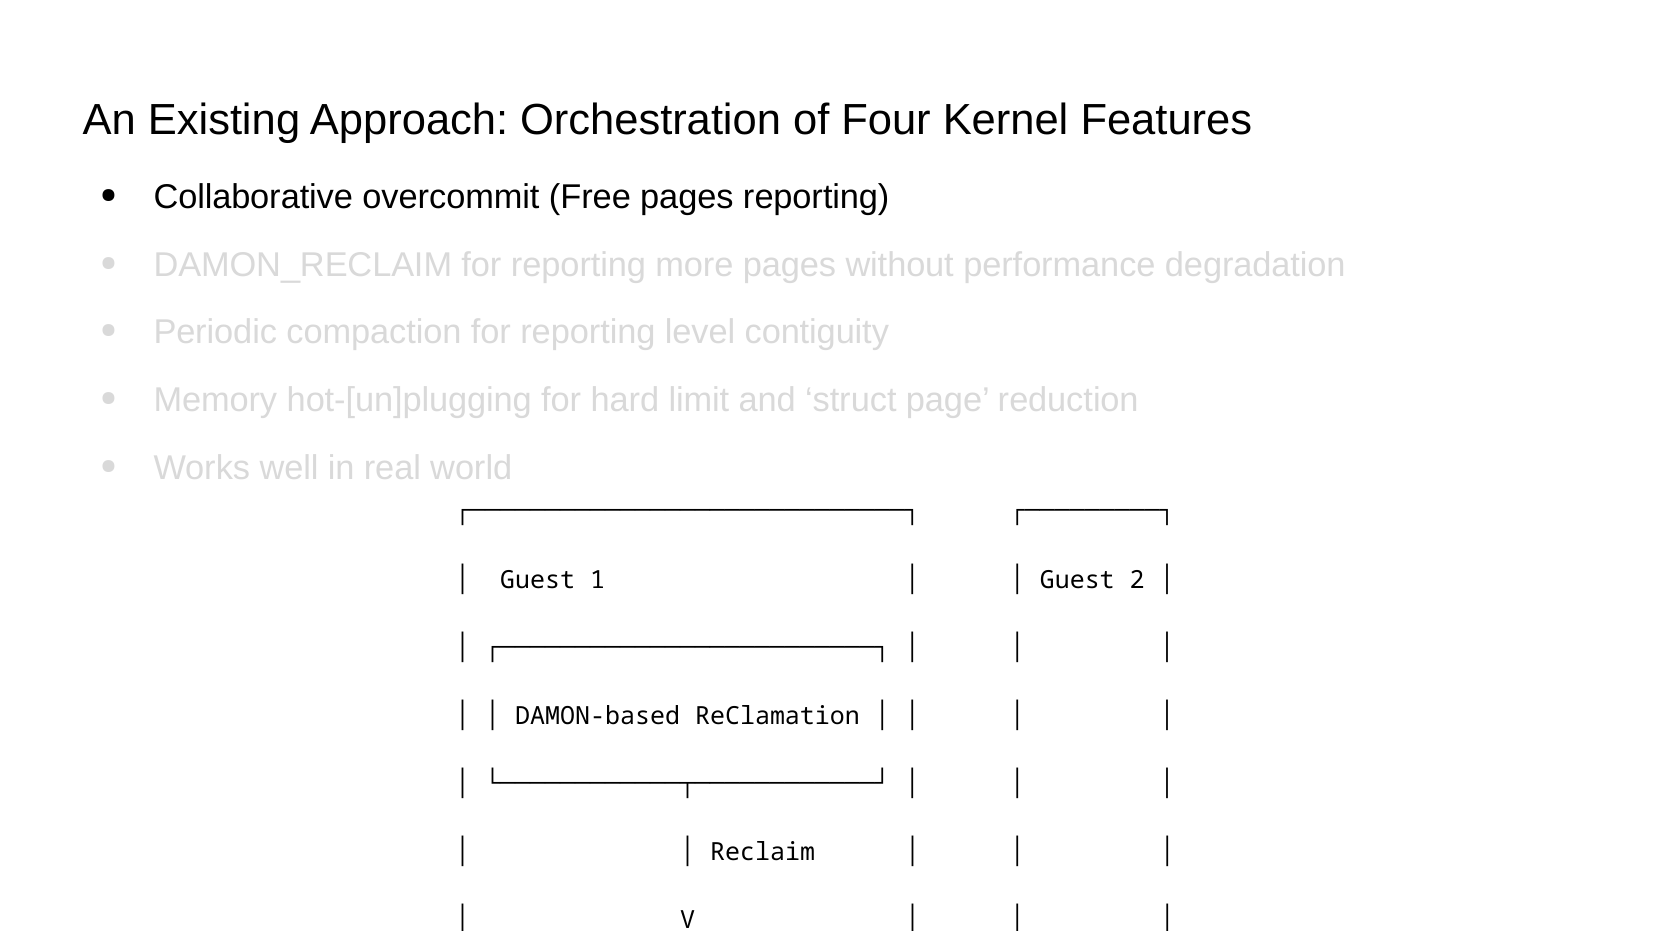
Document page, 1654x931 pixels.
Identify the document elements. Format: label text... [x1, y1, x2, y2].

title An Existing Approach: Orchestration of Four Kernel Features [82, 81, 1571, 157]
list Collaborative overcommit (Free pages reporting) DAMON_RECLAIM for reporting more pages without performance degradation Periodic compaction for reporting level contiguity Memory hot-[un]plugging for hard limit and ‘struct page’ reduction Works well in real world [82, 177, 1571, 833]
text_box ┌─────────────────────────────┐ ┌─────────┐ │ Guest 1 │ │ Guest 2 │ │ ┌─────────────────────────┐ │ │ │ │ │ DAMON-based ReClamation │ │ │ │ │ └────────────┬────────────┘ │ │ │ │ │ Reclaim │ │ │ │ V │ │ │ │ ┌─────────────────────────┐ │ │ │ │ │ Free pages reporting │ │ │ │ │ └────────────┬────────────┘ │ │ │ │ │ │ │ │ └──────────────┼──────────────┘ └─────────┘ │ Report reclaimed ^ V (free) pages │ Alloc Guest 1 ┌───────────────────────────────┐ │ freed memory │ Host ├─────────┘ └───────────────────────────────┘ [425, 485, 1208, 926]
text_box [75, 225, 1486, 481]
